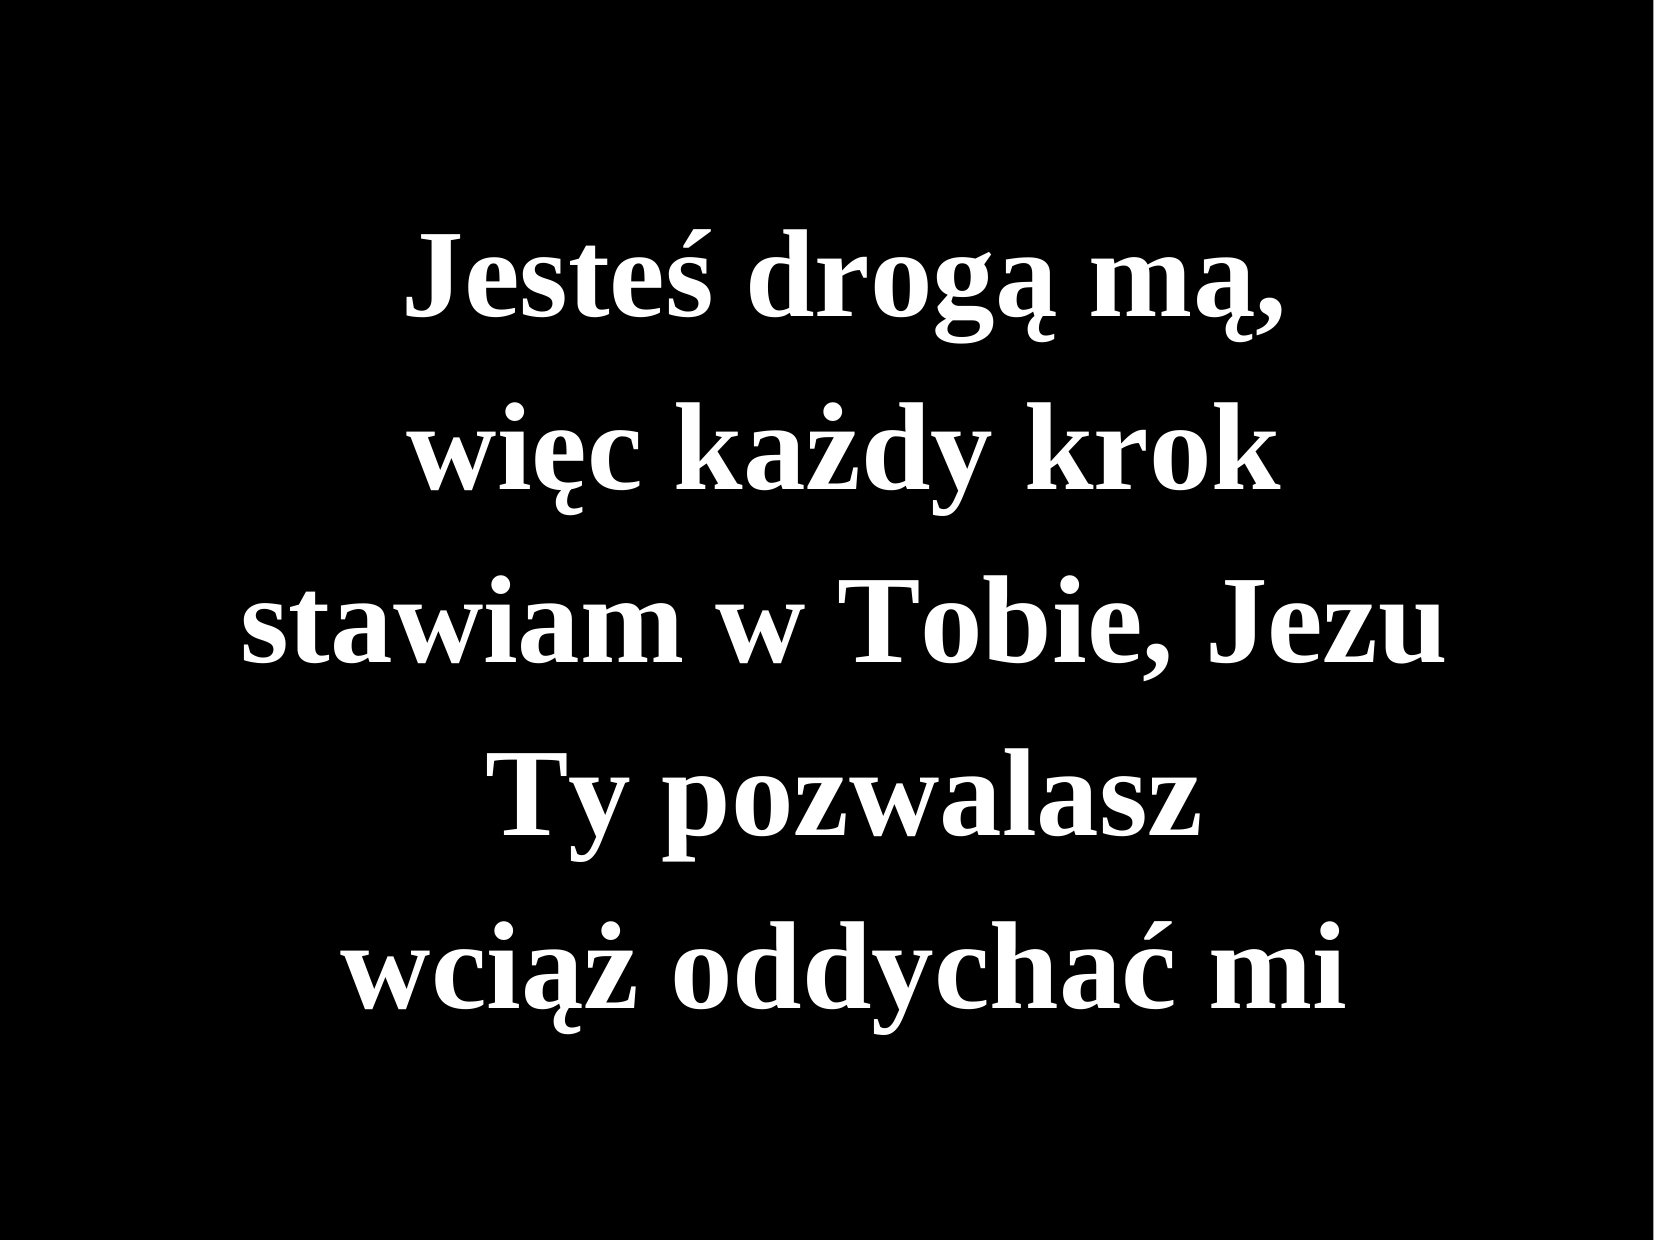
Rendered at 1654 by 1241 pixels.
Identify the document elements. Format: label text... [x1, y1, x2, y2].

subtitle Jesteś drogą mą, ppp więc każdy krok ppp stawiam w Tobie, Jezu ppp Ty pozwalasz ppp wciąż oddychać mi [0, 0, 1654, 1241]
